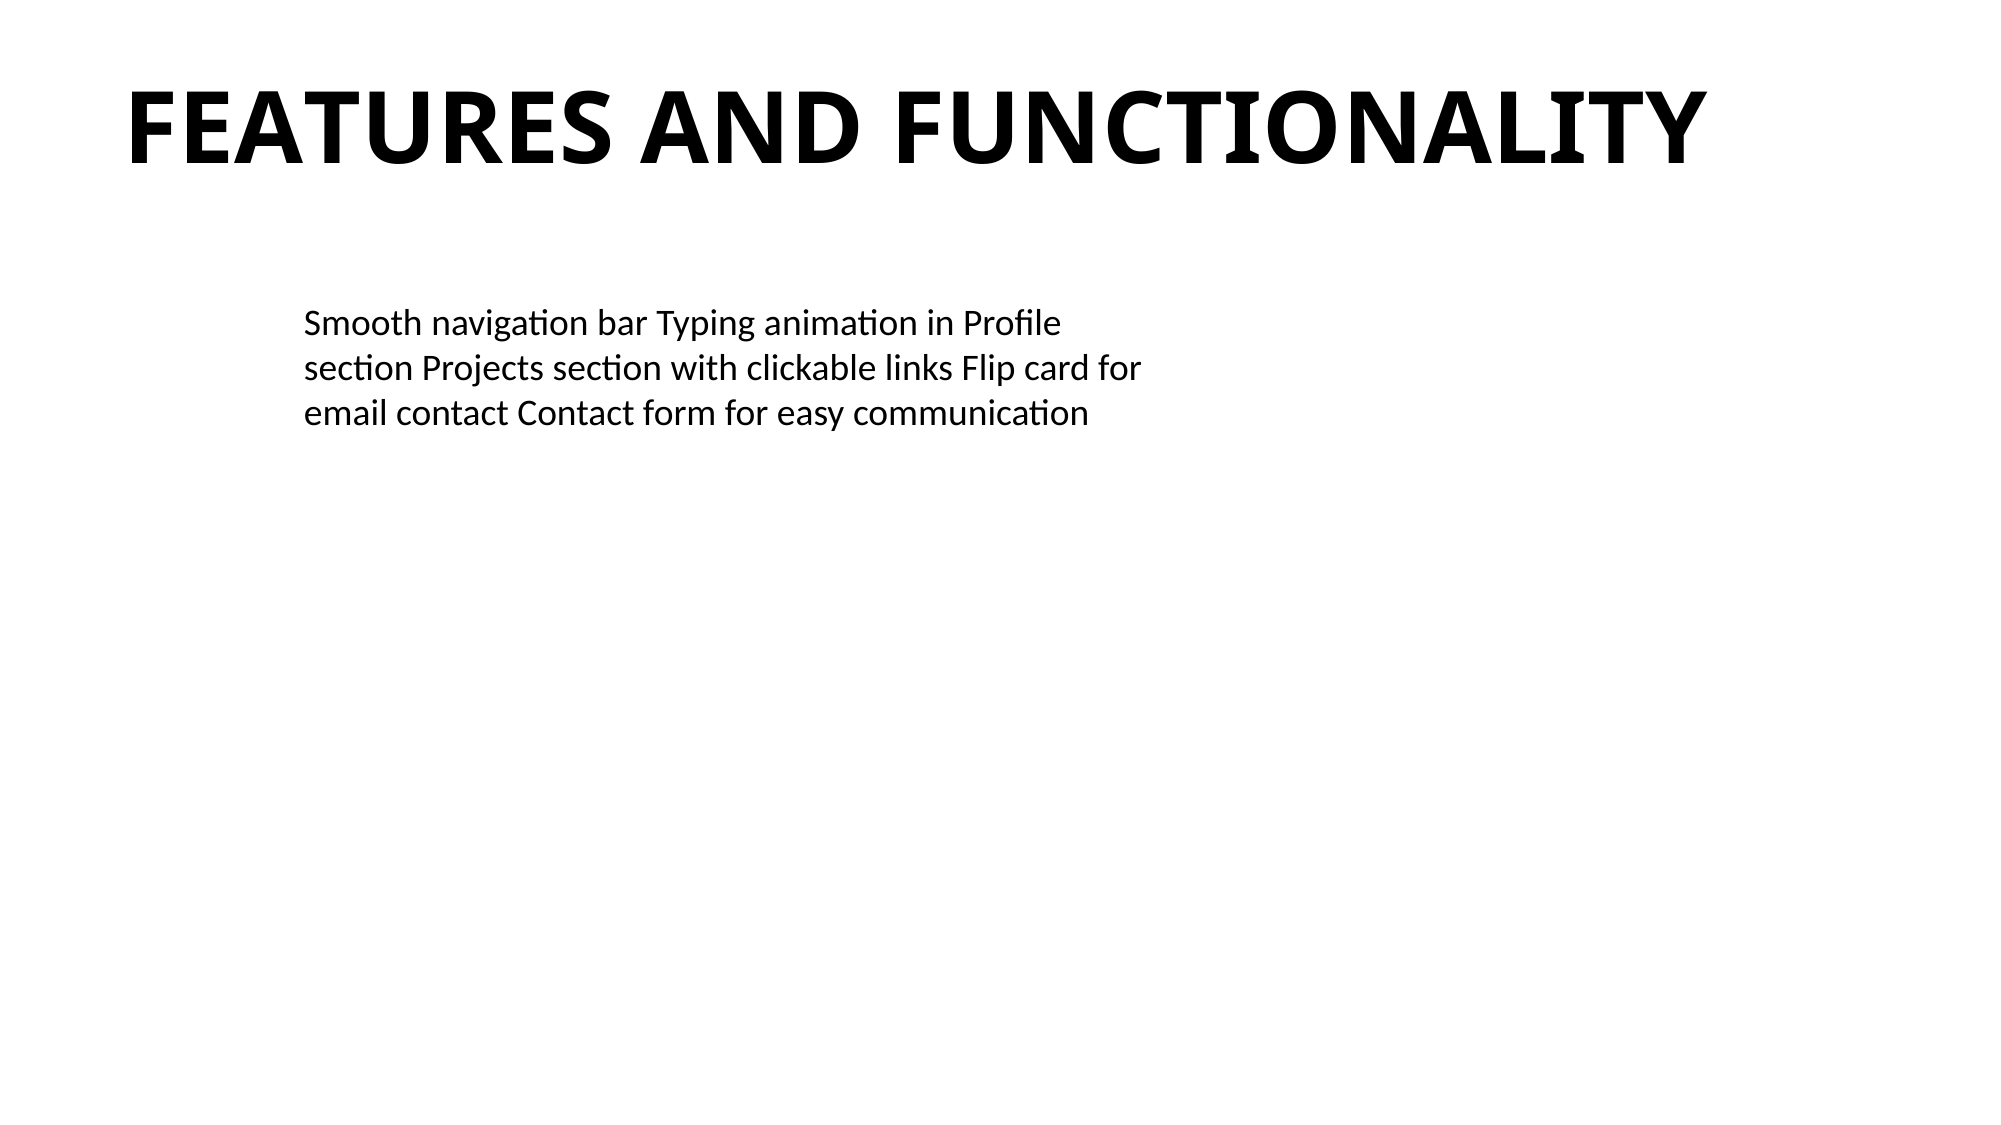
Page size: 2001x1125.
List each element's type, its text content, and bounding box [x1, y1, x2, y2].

text_box Smooth navigation bar Typing animation in Profile section Projects section with clickable links Flip card for email contact Contact form for easy communication [288, 290, 1190, 715]
title FEATURES AND FUNCTIONALITY [123, 63, 1877, 188]
